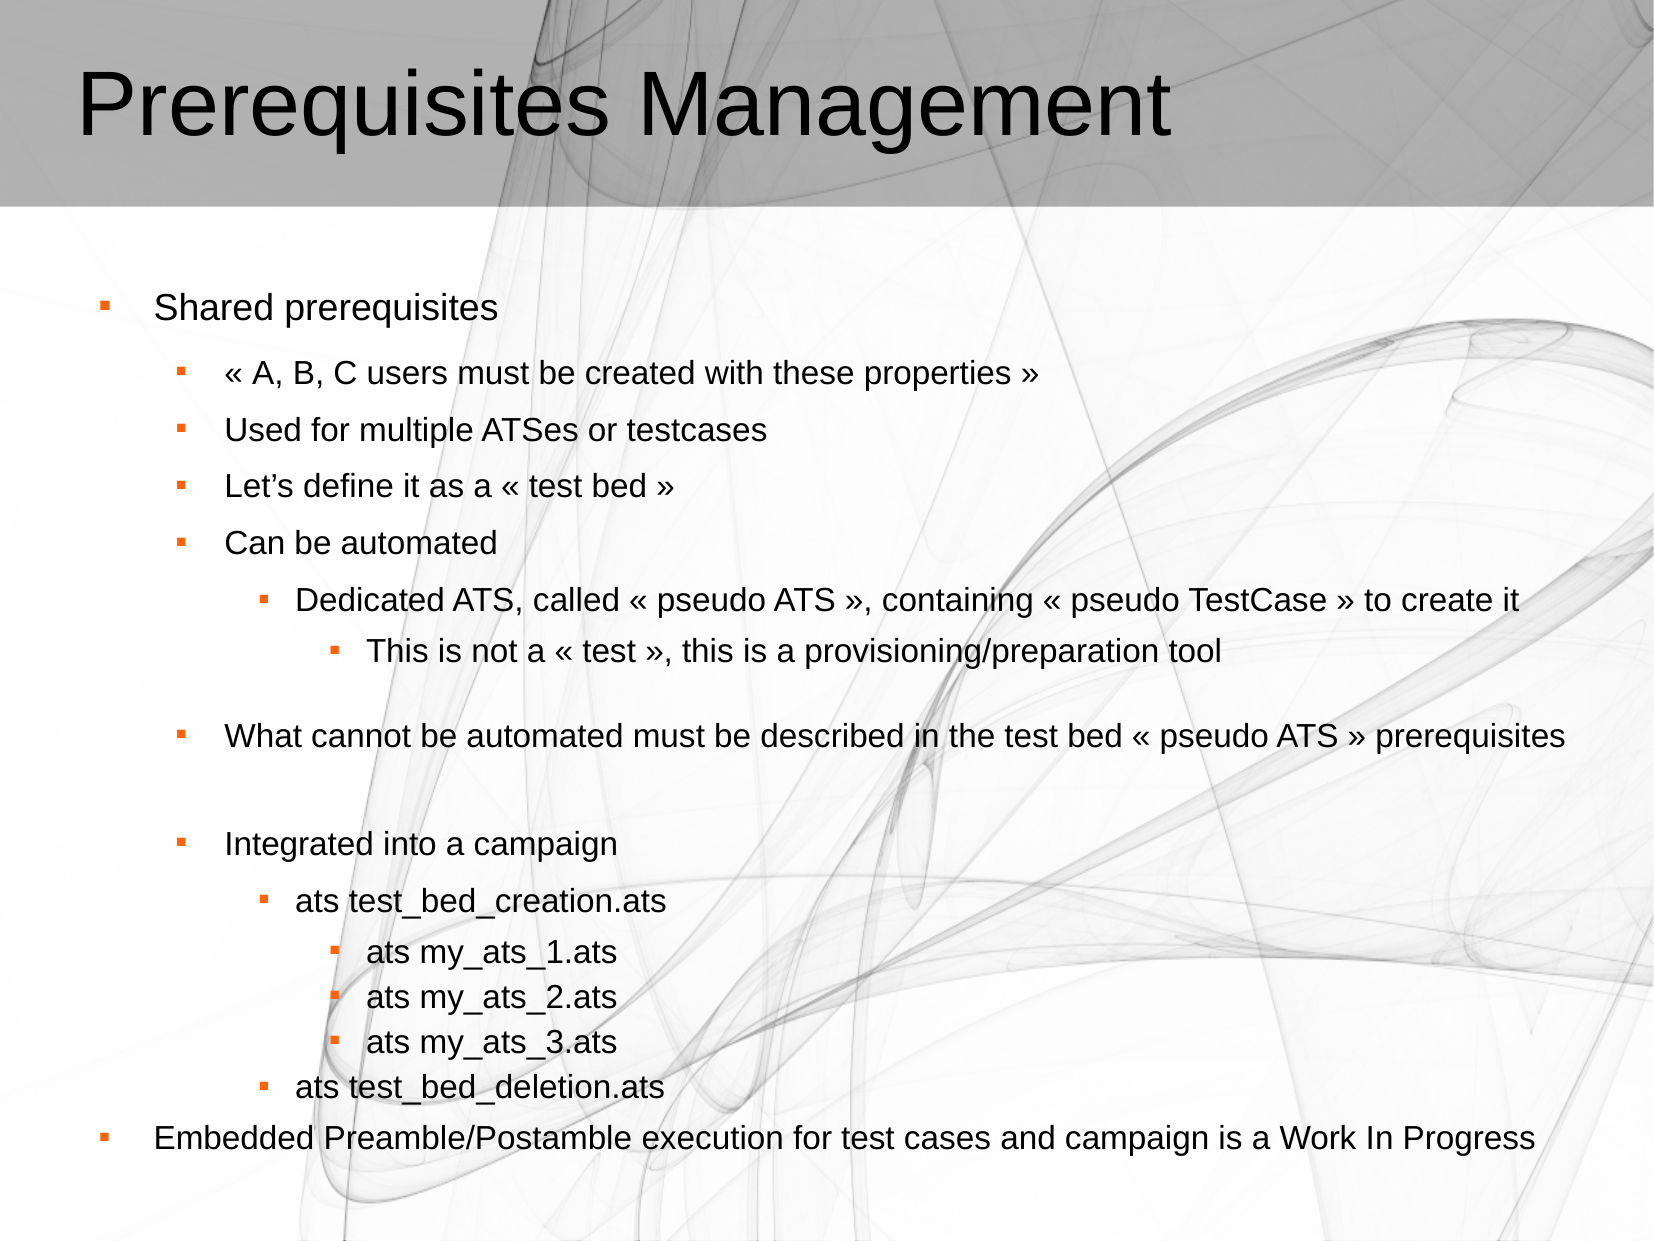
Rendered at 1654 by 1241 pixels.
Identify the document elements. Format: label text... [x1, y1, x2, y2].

title Prerequisites Management [76, 7, 1565, 200]
list Shared prerequisites « A, B, C users must be created with these properties » Used for multiple ATSes or testcases Let’s define it as a « test bed » Can be automated Dedicated ATS, called « pseudo ATS », containing « pseudo TestCase » to create it This is not a « test », this is a provisioning/preparation tool What cannot be automated must be described in the test bed « pseudo ATS » prerequisites Integrated into a campaign ats test_bed_creation.ats ats my_ats_1.ats ats my_ats_2.ats ats my_ats_3.ats ats test_bed_deletion.ats Embedded Preamble/Postamble execution for test cases and campaign is a Work In Progress [82, 290, 1571, 1241]
